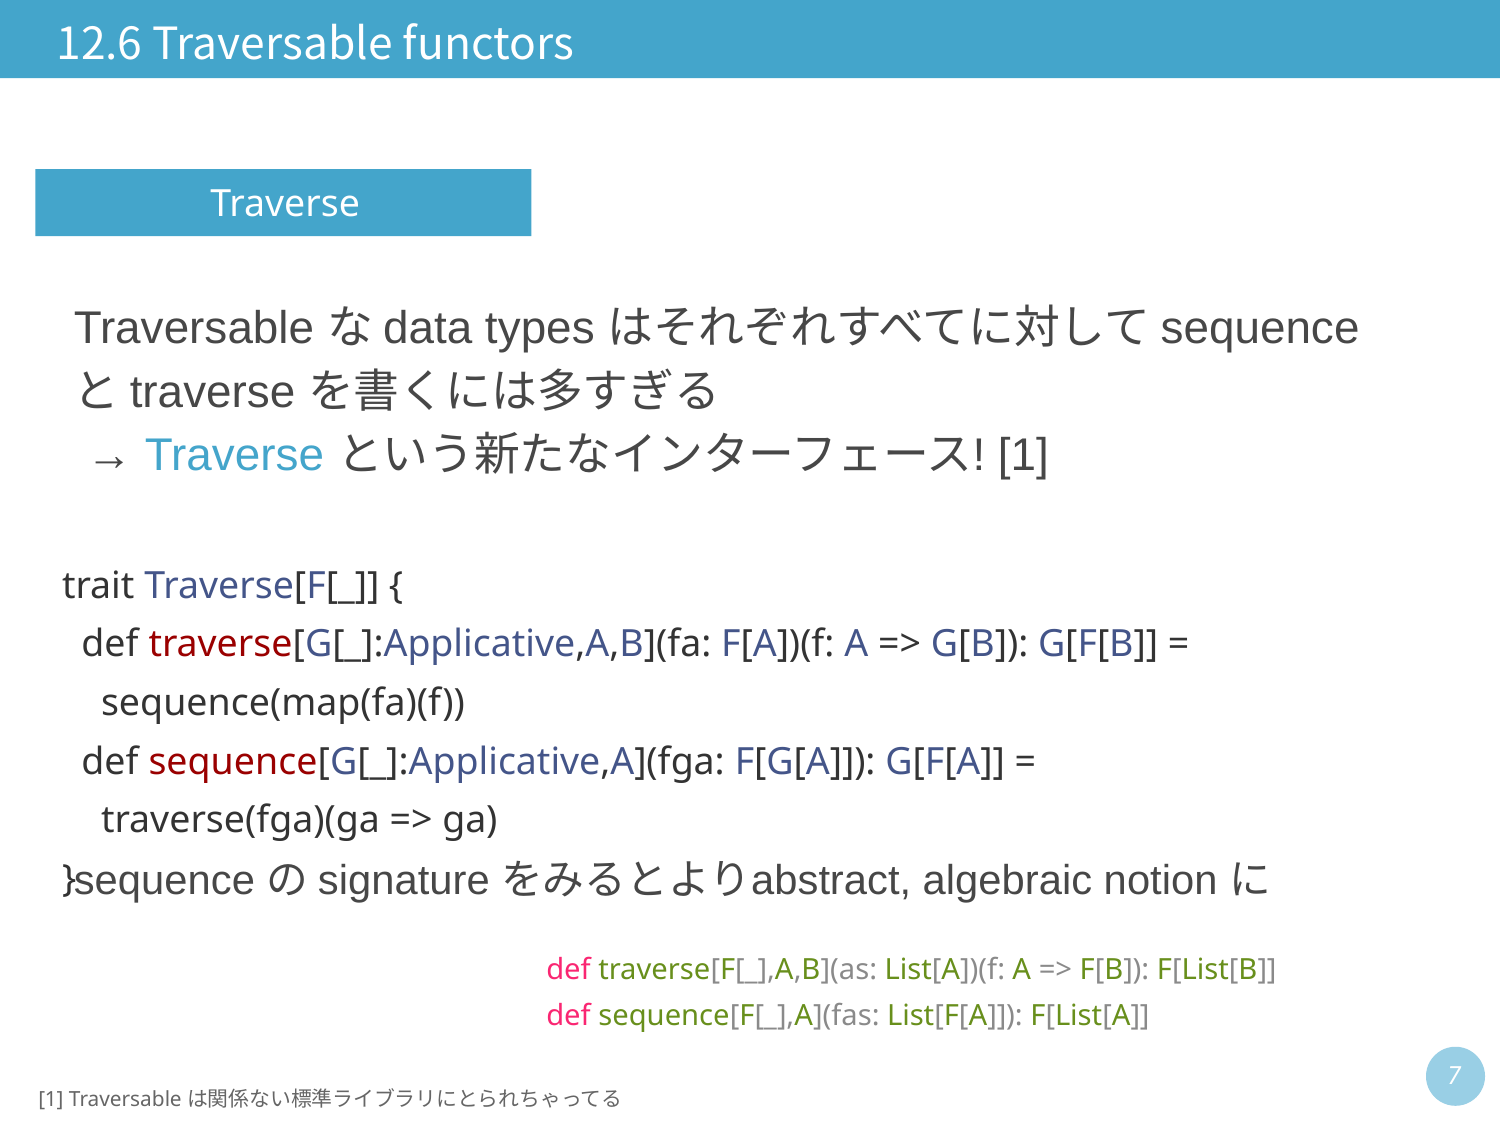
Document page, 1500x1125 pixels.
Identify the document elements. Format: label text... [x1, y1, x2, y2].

text_box sequence の signature をみるとよりabstract, algebraic notion に [59, 837, 1418, 911]
text_box Traverse [39, 171, 531, 232]
text_box Traversable な data types はそれぞれすべてに対して sequence と traverse を書くには多すぎる → Traverse という新たなインターフェース! [1] [59, 282, 1418, 488]
text_box [1] Traversable は関係ない標準ライブラリにとられちゃってる [23, 1074, 1264, 1113]
title 12.6 Traversable functors [41, 7, 1392, 76]
text_box [35, 169, 532, 237]
text_box trait Traverse[F[_]] { def traverse[G[_]:Applicative,A,B](fa: F[A])(f: A => G[B]): G[F[B]] = sequence(map(fa)(f)) def sequence[G[_]:Applicative,A](fga: F[G[A]]): G[F[A]] = traverse(fga)(ga => ga) } [47, 543, 1441, 823]
slide_number <number> [1424, 1046, 1484, 1107]
text_box def traverse[F[_],A,B](as: List[A])(f: A => F[B]): F[List[B]] def sequence[F[_],A](fas: List[F[A]]): F[List[A]] [531, 934, 1477, 1016]
